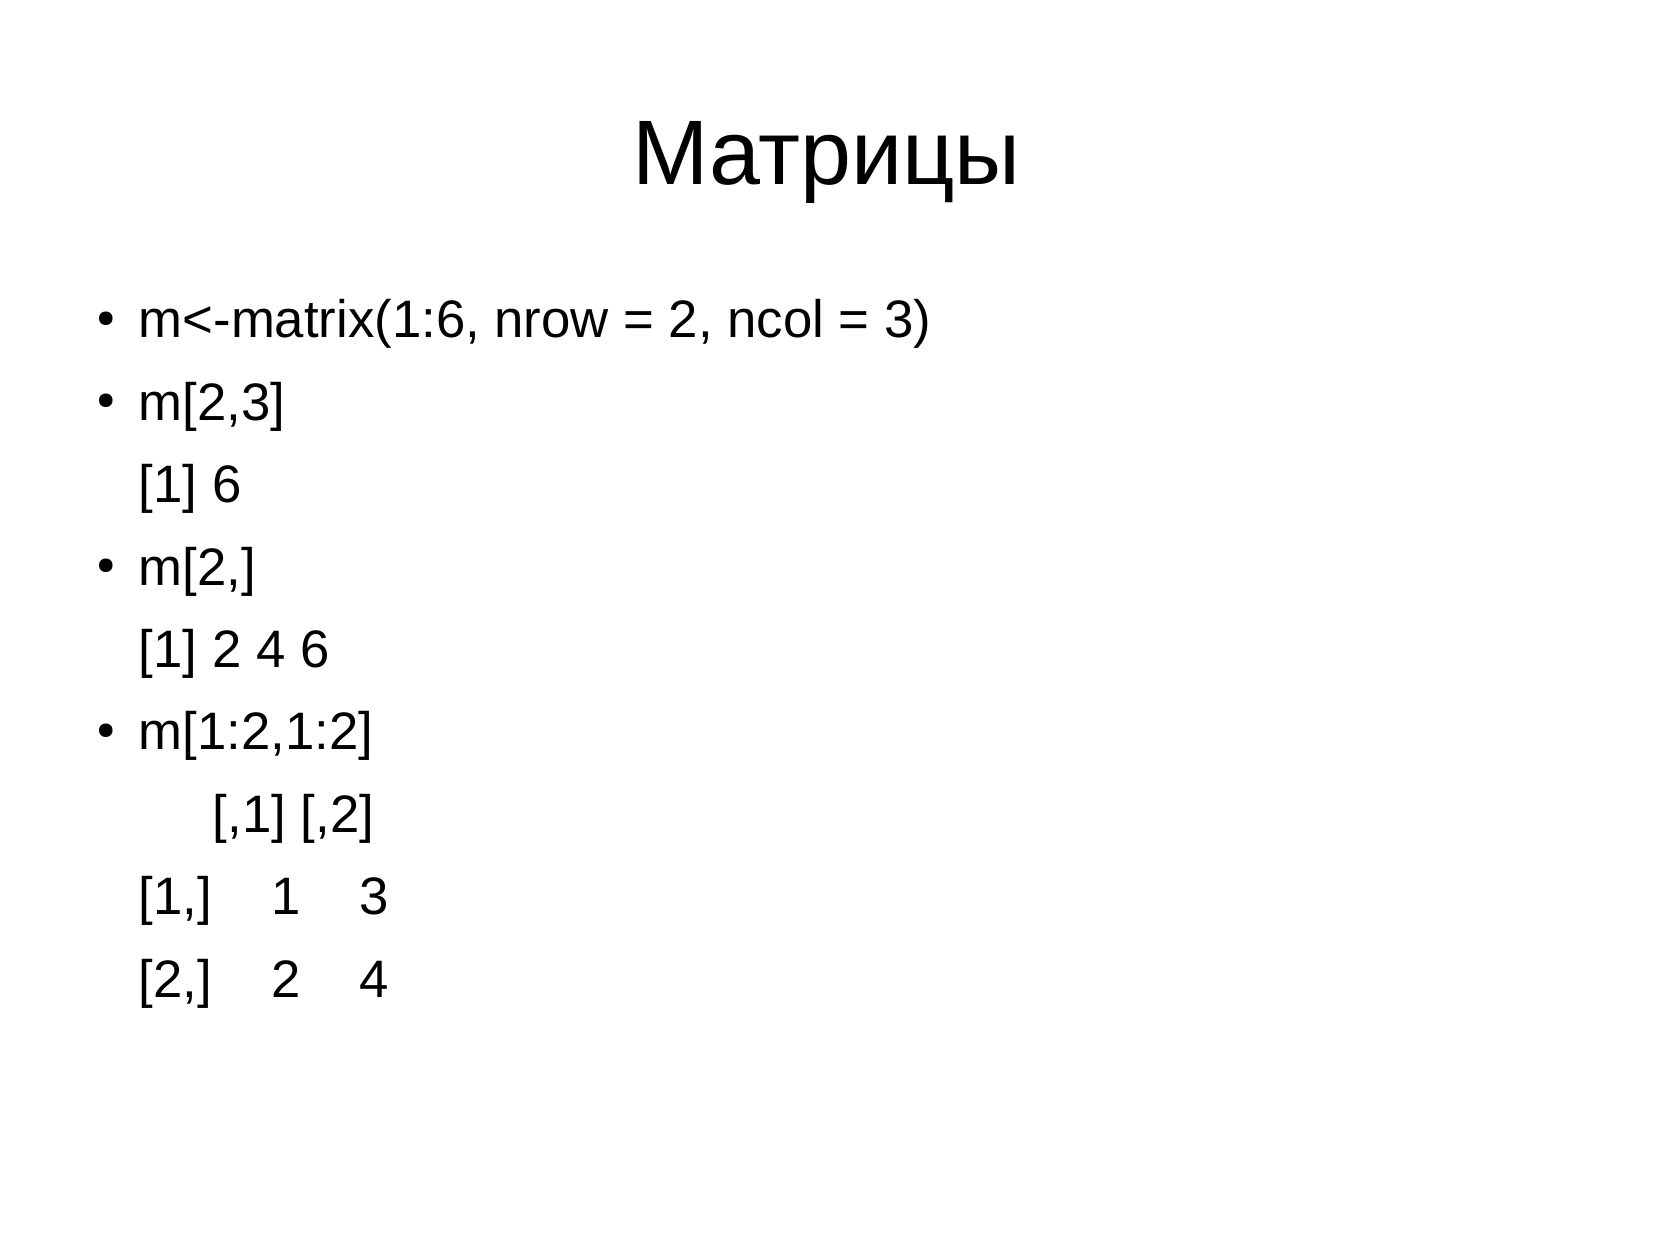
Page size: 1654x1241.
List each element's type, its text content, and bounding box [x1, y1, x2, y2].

list m<-matrix(1:6, nrow = 2, ncol = 3) m[2,3] [1] 6 m[2,] [1] 2 4 6 m[1:2,1:2] [,1] [,2] [1,] 1 3 [2,] 2 4 [82, 290, 1538, 1010]
title Матрицы [82, 49, 1571, 257]
